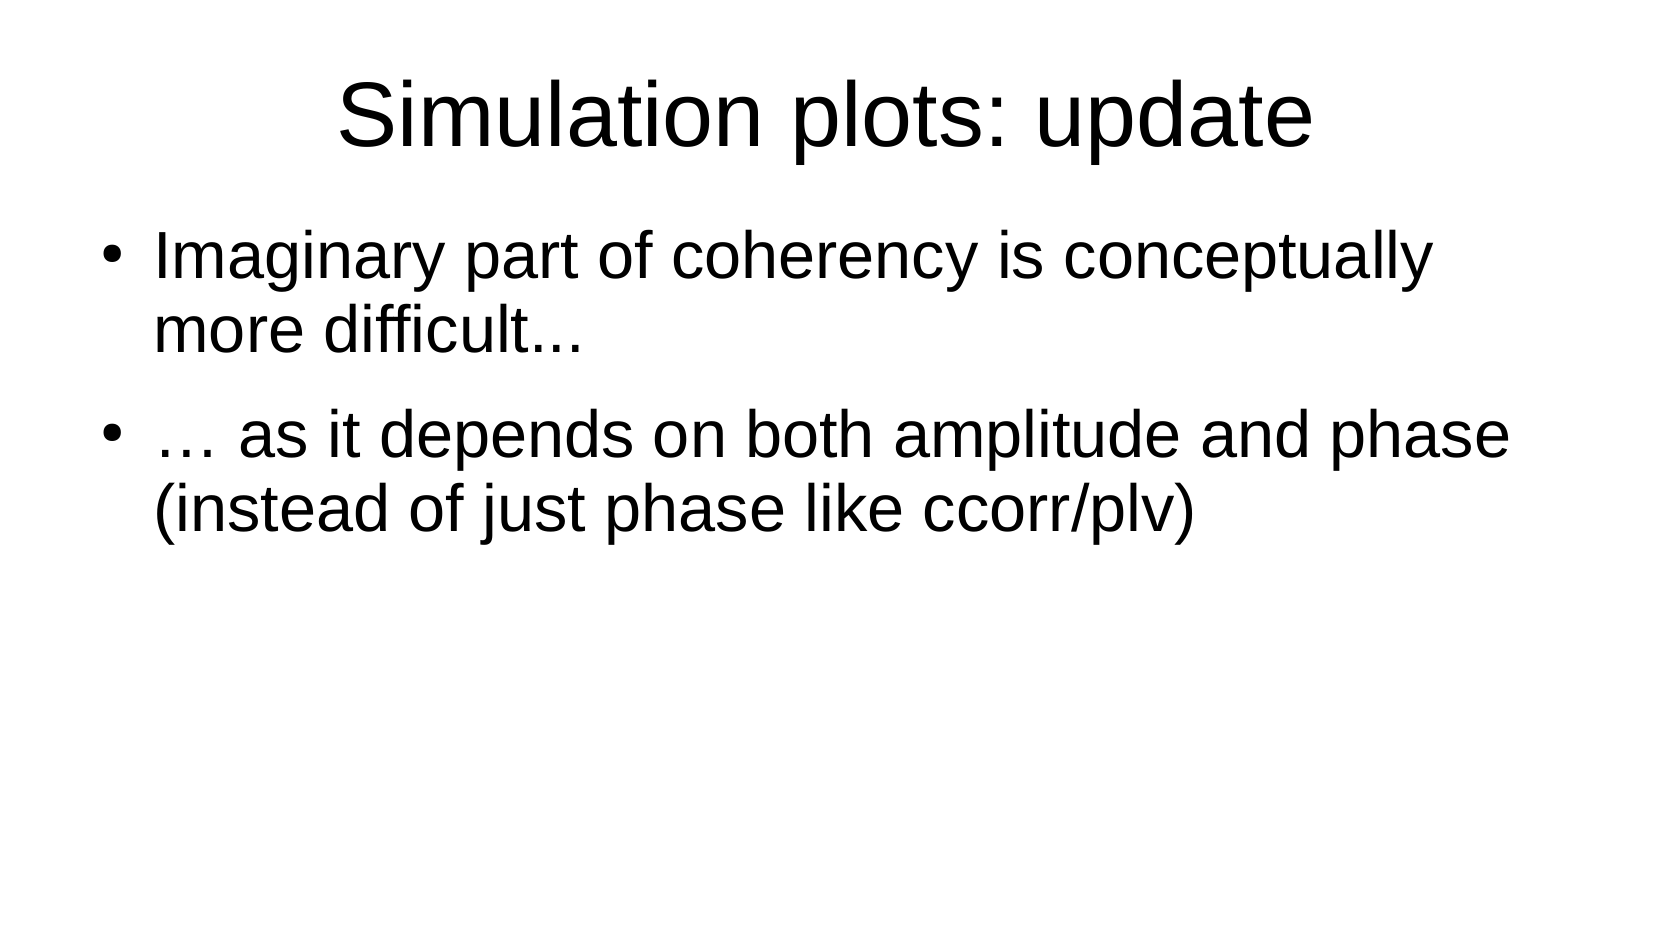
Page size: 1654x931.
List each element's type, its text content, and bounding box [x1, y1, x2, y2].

title Simulation plots: update [82, 37, 1571, 193]
list Imaginary part of coherency is conceptually more difficult... … as it depends on both amplitude and phase (instead of just phase like ccorr/plv) [82, 217, 1571, 758]
